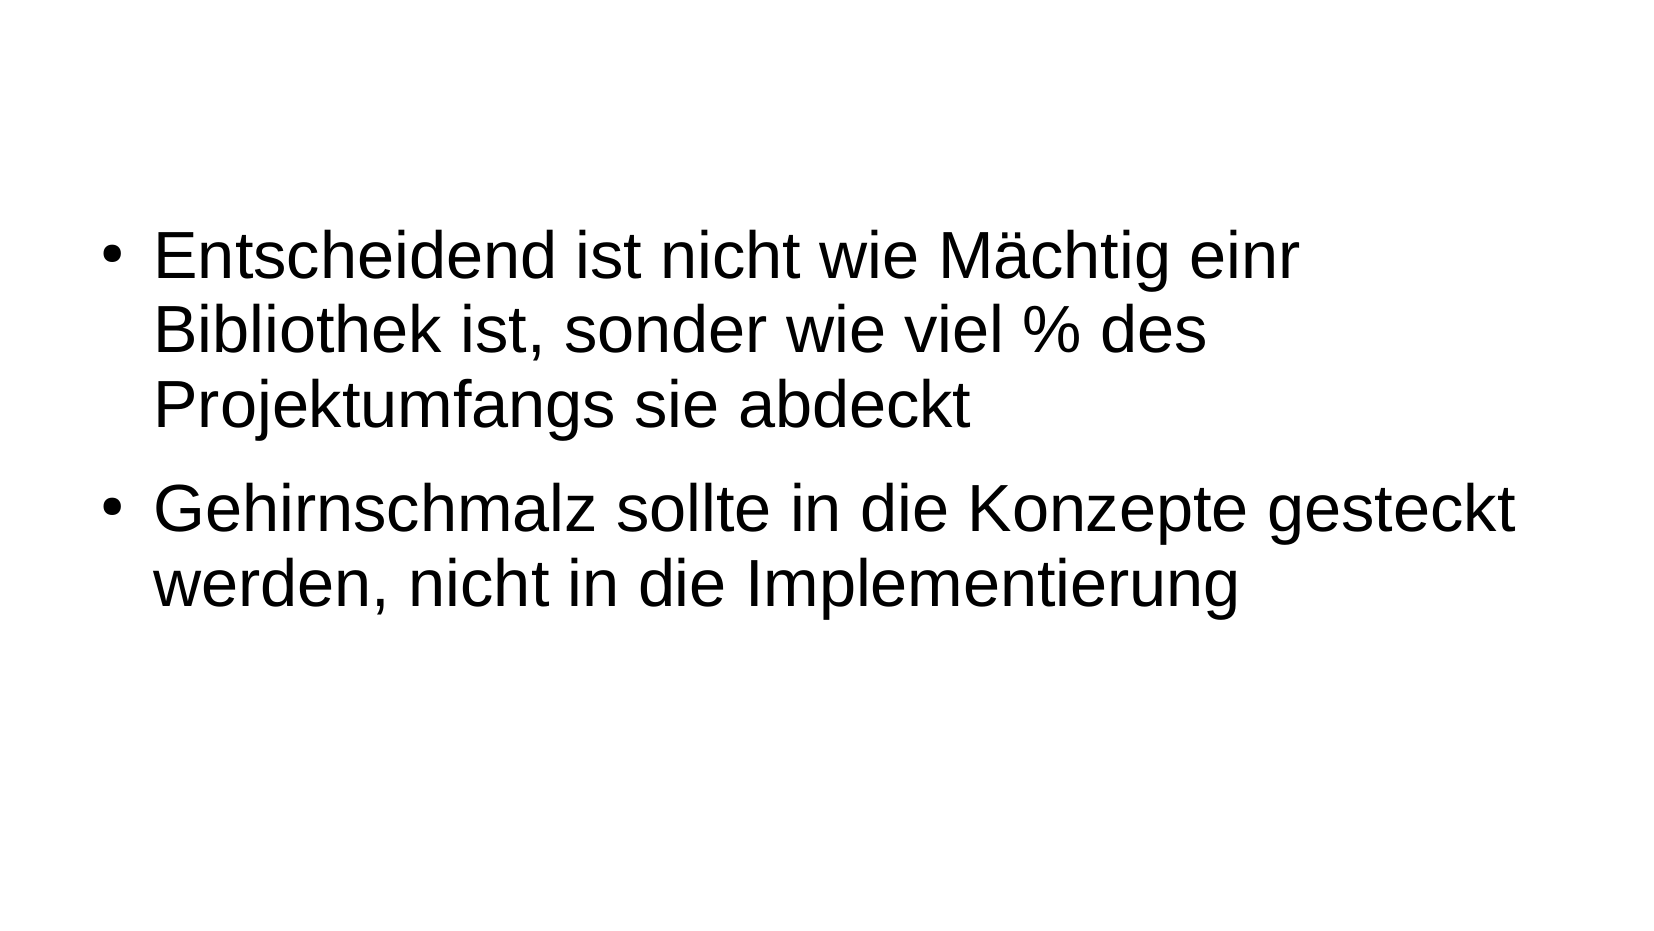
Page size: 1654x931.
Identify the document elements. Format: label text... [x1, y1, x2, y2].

list Entscheidend ist nicht wie Mächtig einr Bibliothek ist, sonder wie viel % des Projektumfangs sie abdeckt Gehirnschmalz sollte in die Konzepte gesteckt werden, nicht in die Implementierung [82, 217, 1571, 758]
